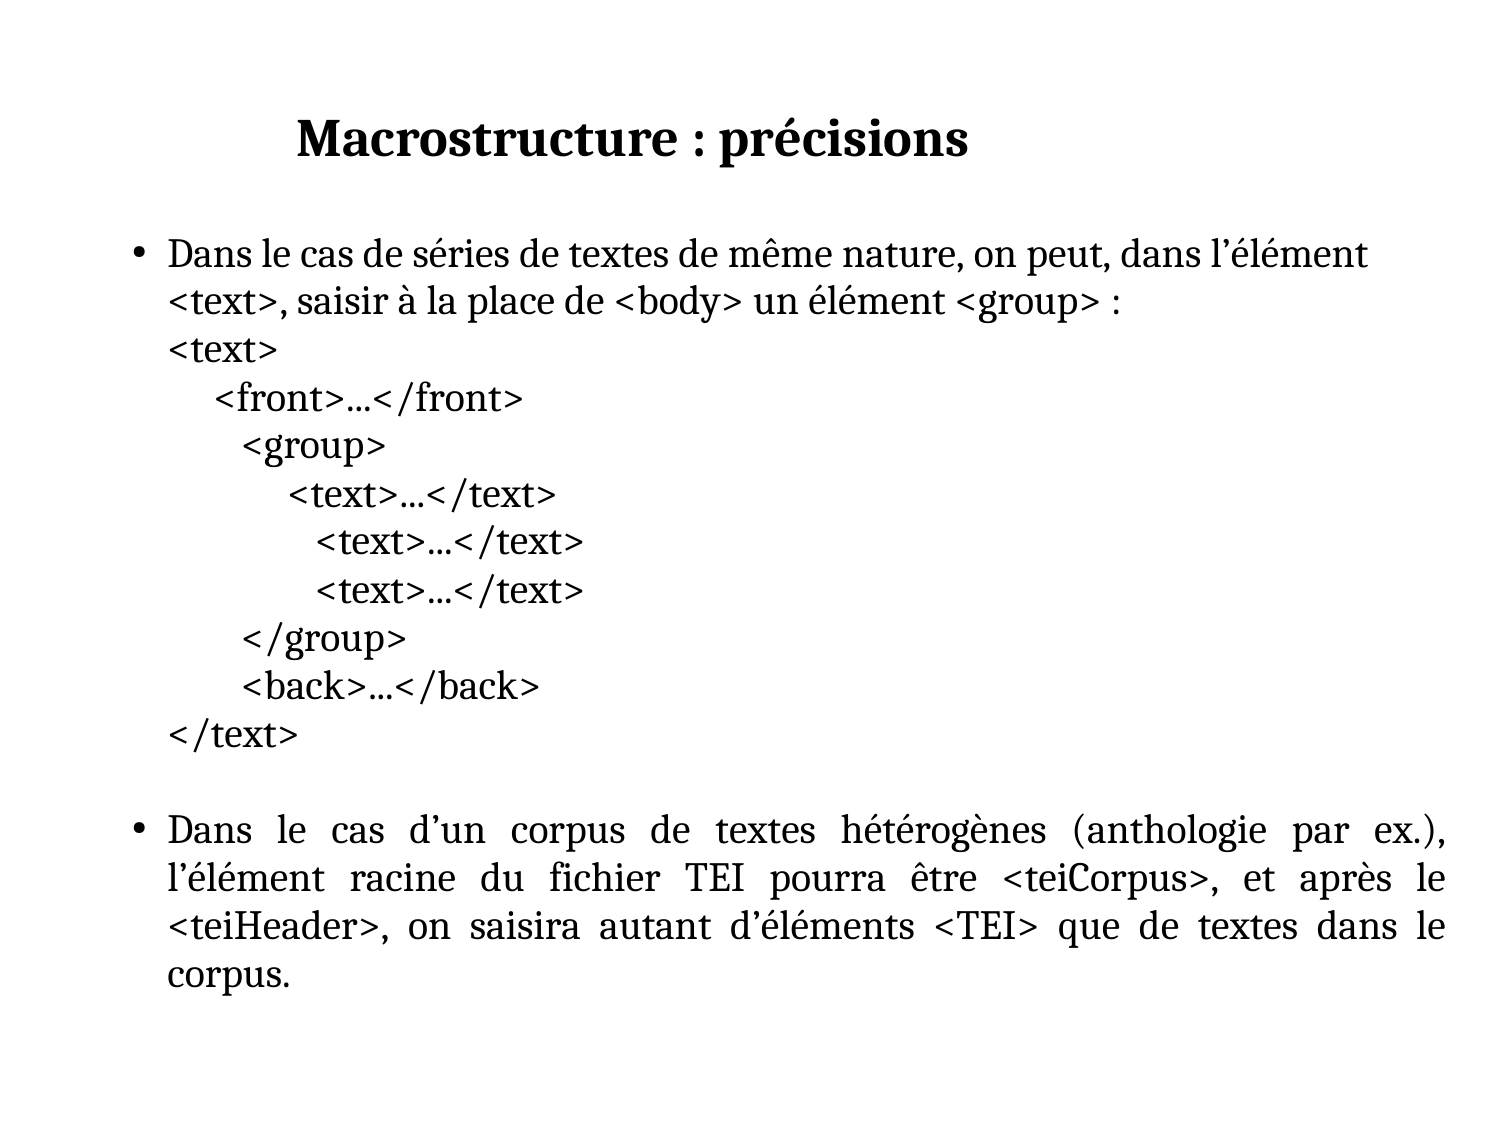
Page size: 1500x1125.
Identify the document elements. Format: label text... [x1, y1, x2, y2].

title Macrostructure : précisions [75, 44, 1425, 233]
subtitle Dans le cas de séries de textes de même nature, on peut, dans l’élément <text>, saisir à la place de <body> un élément <group> : <text> <front>...</front> <group> <text>...</text> <text>...</text> <text>...</text> </group> <back>...</back> </text> Dans le cas d’un corpus de textes hétérogènes (anthologie par ex.), l’élément racine du fichier TEI pourra être <teiCorpus>, et après le <teiHeader>, on saisira autant d’éléments <TEI> que de textes dans le corpus. [96, 221, 1447, 1006]
